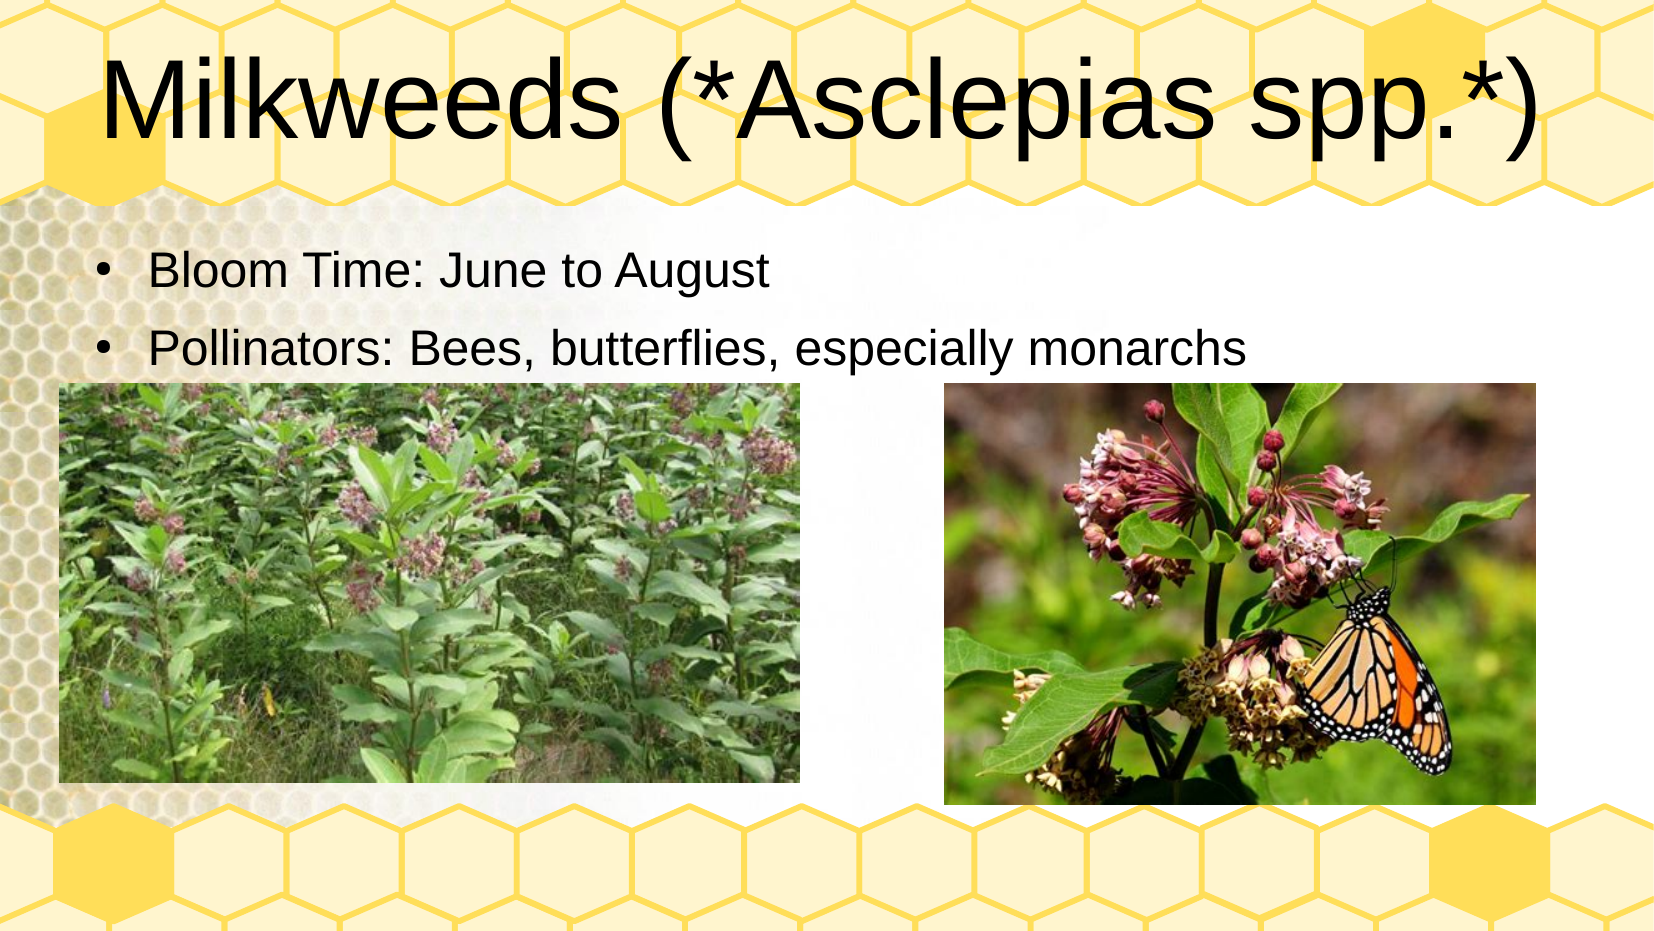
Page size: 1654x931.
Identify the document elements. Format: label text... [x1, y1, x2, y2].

list Bloom Time: June to August Pollinators: Bees, butterflies, especially monarchs [76, 242, 1565, 384]
picture [0, 186, 1654, 827]
title Milkweeds (*Asclepias spp.*) [76, 0, 1565, 200]
